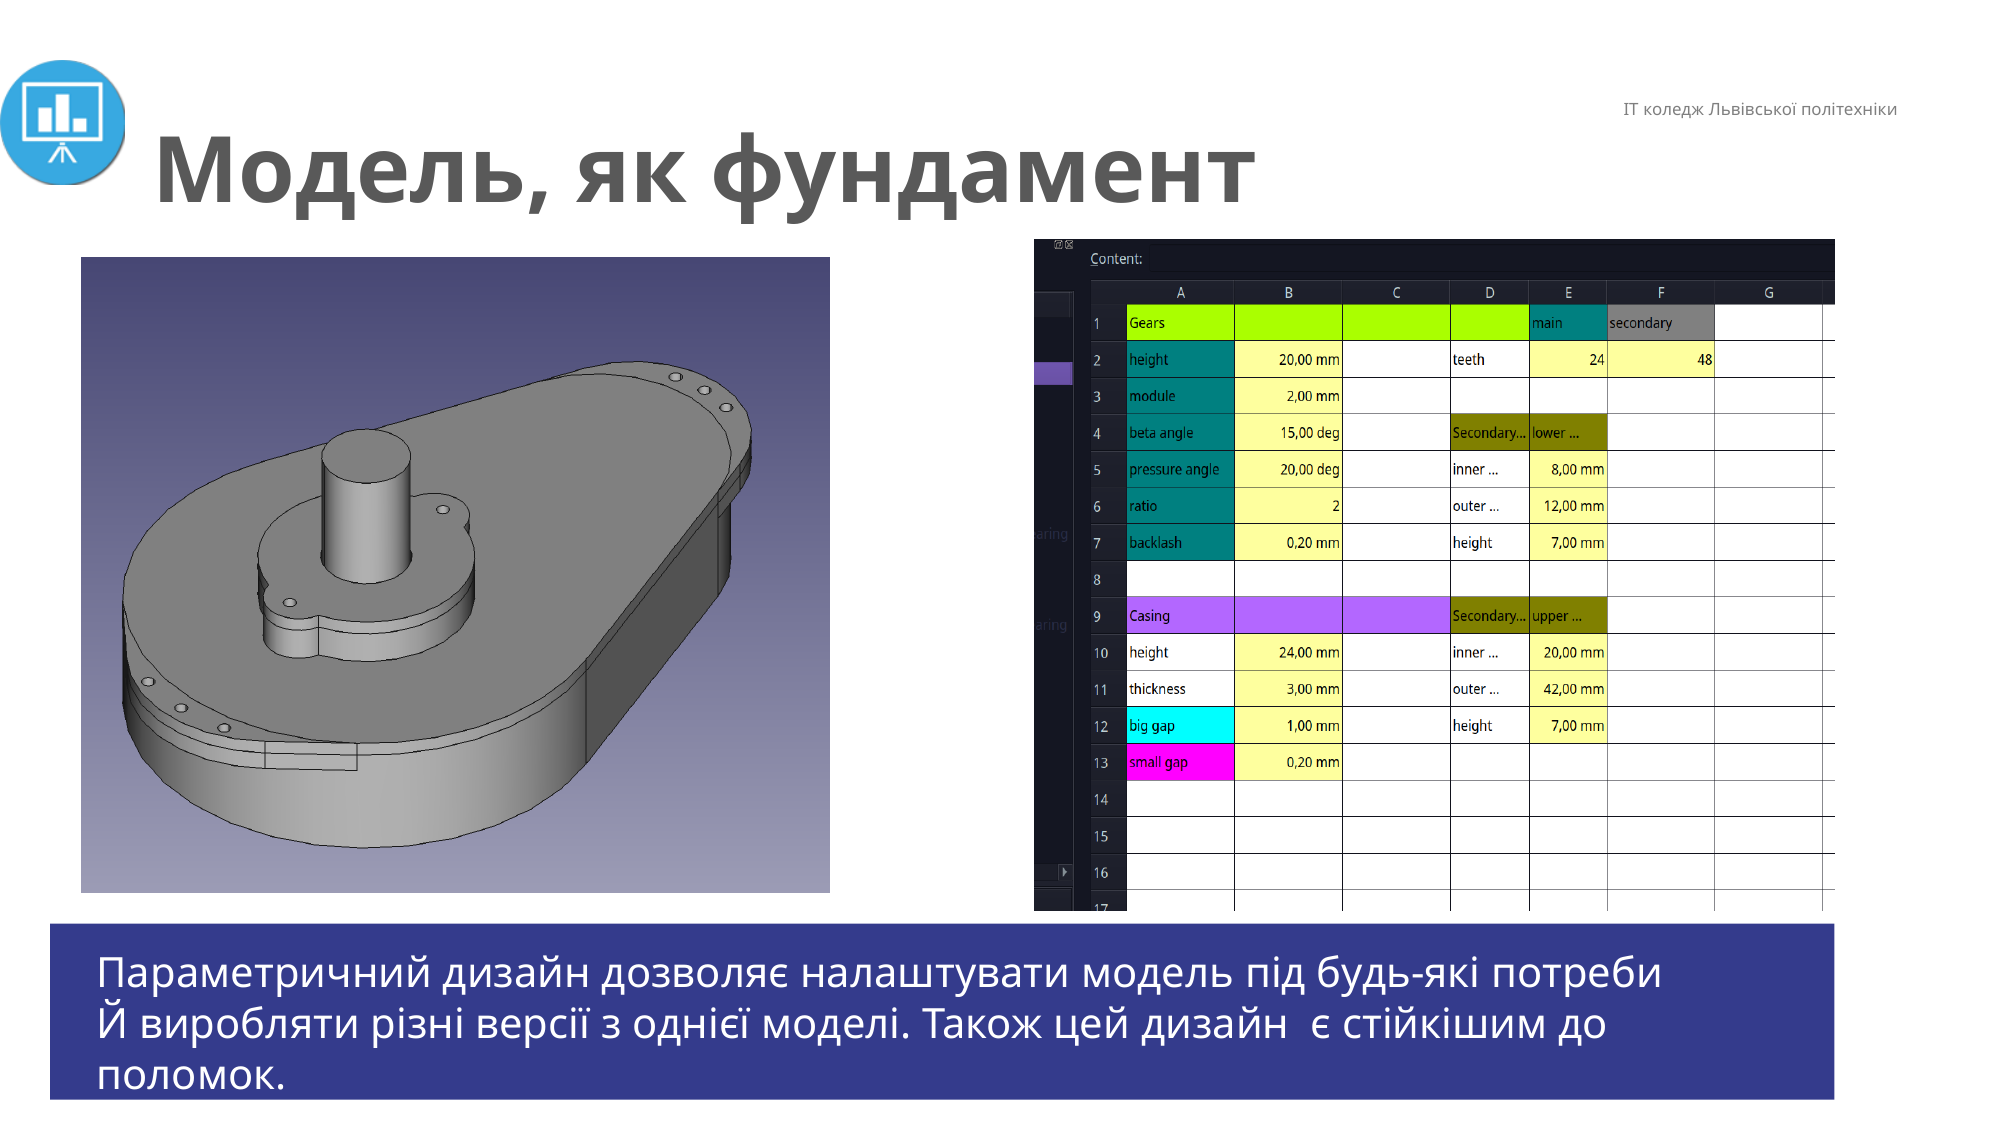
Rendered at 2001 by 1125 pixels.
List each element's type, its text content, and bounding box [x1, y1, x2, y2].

text_box [50, 923, 1835, 1100]
text_box Параметричний дизайн дозволяє налаштувати модель під будь-які потреби Й виробляти різні версії з однієї моделі. Також цей дизайн є стійкішим до поломок. [81, 938, 1757, 1088]
text_box IT коледж Львівської політехніки [1345, 85, 1913, 161]
picture [81, 257, 830, 893]
picture [1034, 239, 1835, 911]
title Модель, як фундамент [137, 59, 1416, 278]
picture [0, 60, 125, 185]
